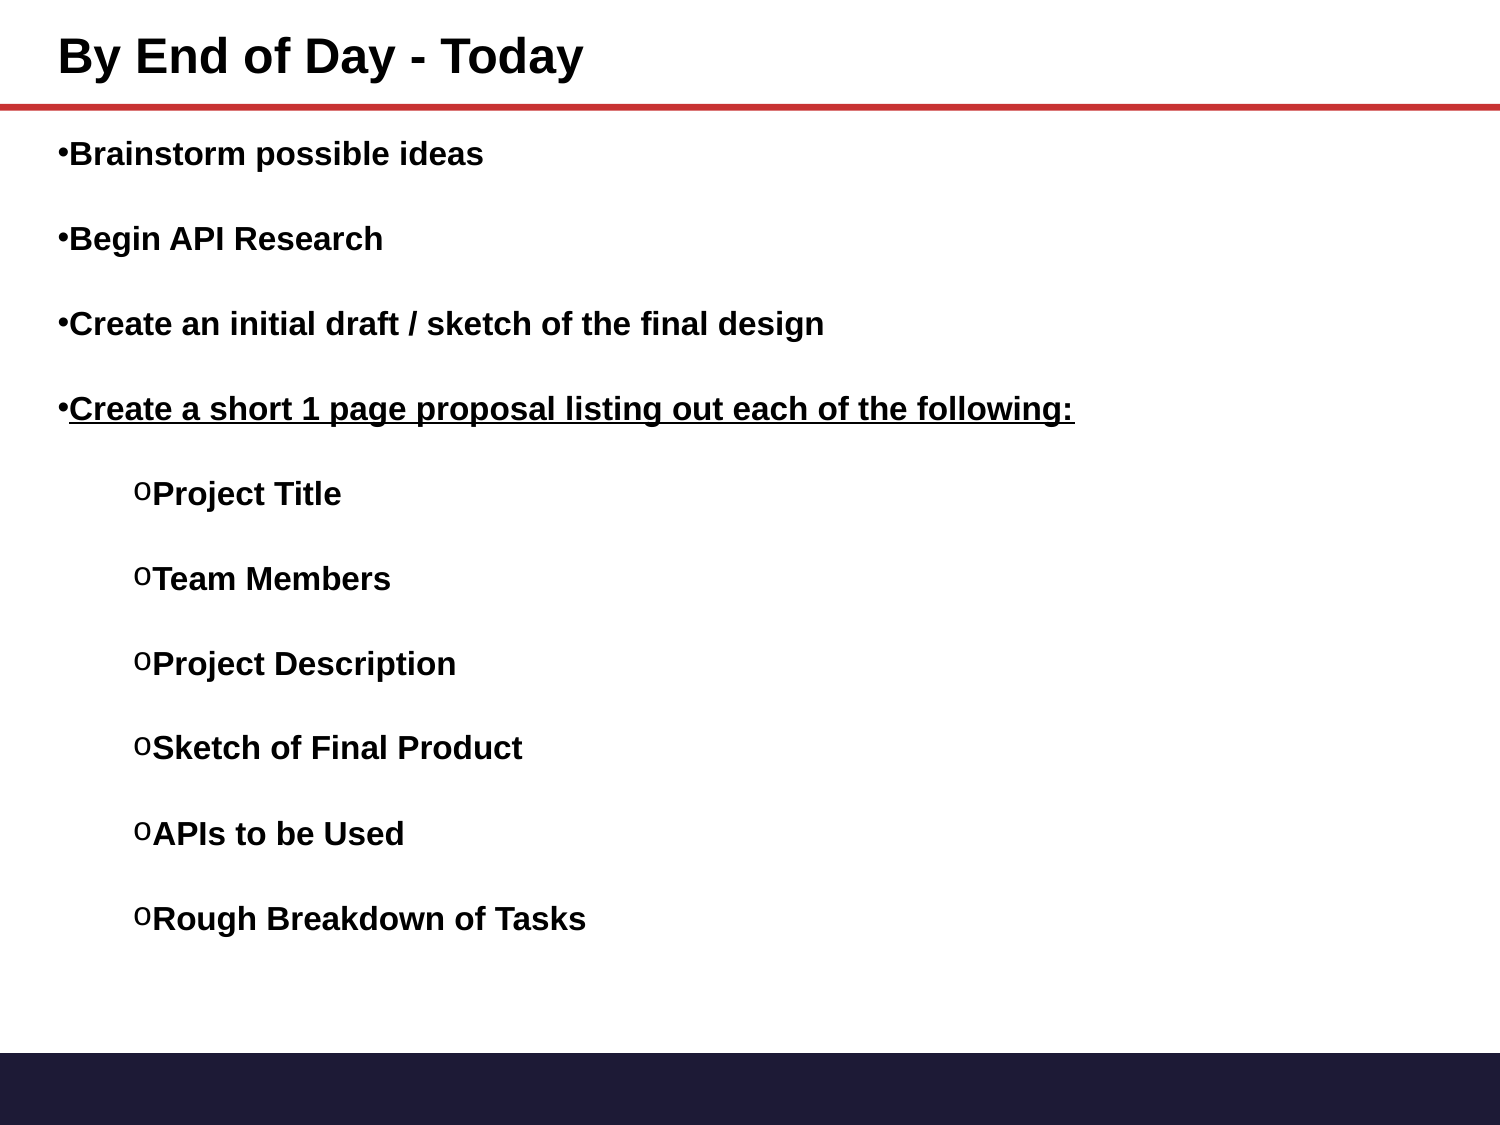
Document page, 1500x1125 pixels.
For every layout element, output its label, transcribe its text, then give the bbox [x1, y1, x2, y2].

text_box Brainstorm possible ideas Begin API Research Create an initial draft / sketch of the final design Create a short 1 page proposal listing out each of the following: Project Title Team Members Project Description Sketch of Final Product APIs to be Used Rough Breakdown of Tasks [50, 124, 1482, 1034]
text_box By End of Day - Today [49, 16, 948, 92]
